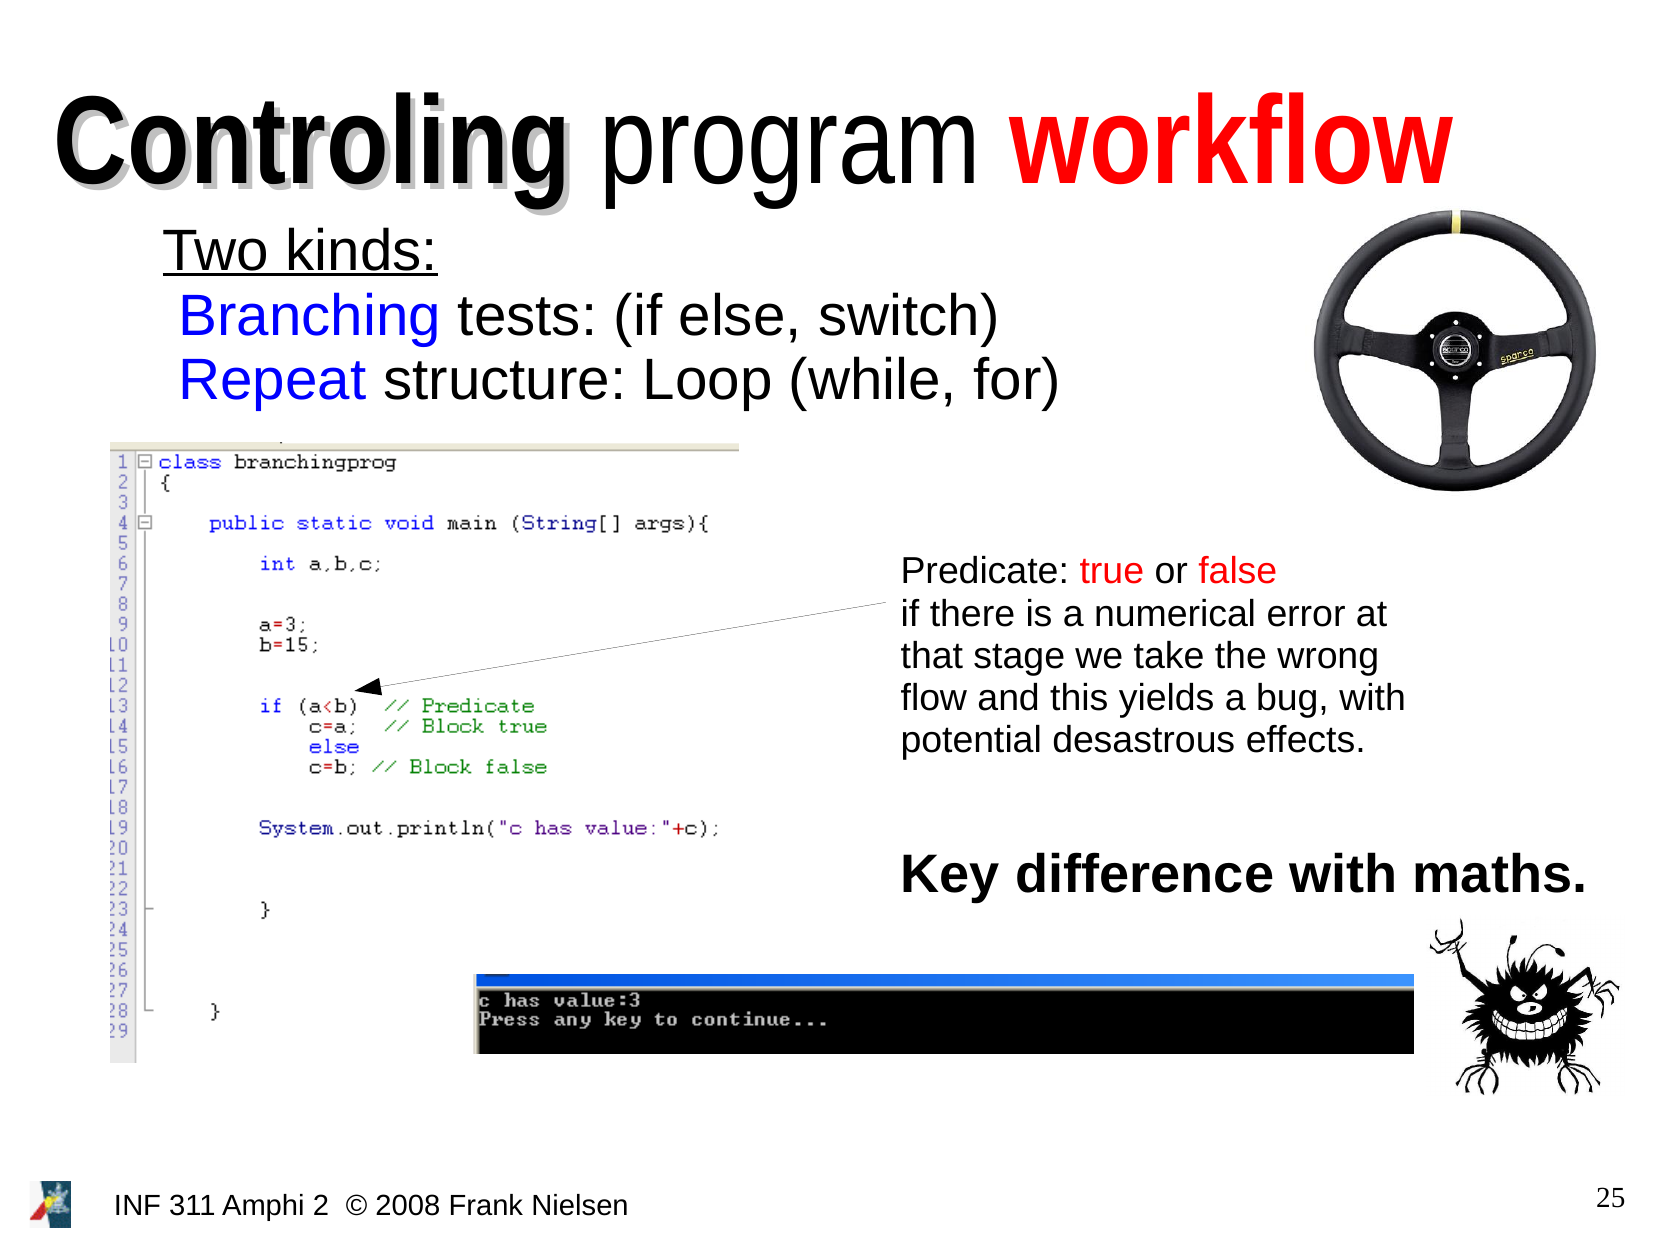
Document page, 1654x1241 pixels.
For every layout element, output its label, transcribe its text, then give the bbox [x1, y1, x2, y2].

picture [29, 1181, 71, 1228]
picture [110, 442, 1414, 1063]
text_box Two kinds: Branching tests: (if else, switch) Repeat structure: Loop (while, for) [147, 209, 1098, 420]
text_box Predicate: true or false if there is a numerical error at that stage we take the wrong flow and this yields a bug, with potential desastrous effects. Key difference with maths. [885, 542, 1604, 914]
picture [1426, 915, 1625, 1096]
text_box Controling program workflow [39, 59, 1469, 217]
picture [1305, 206, 1601, 502]
